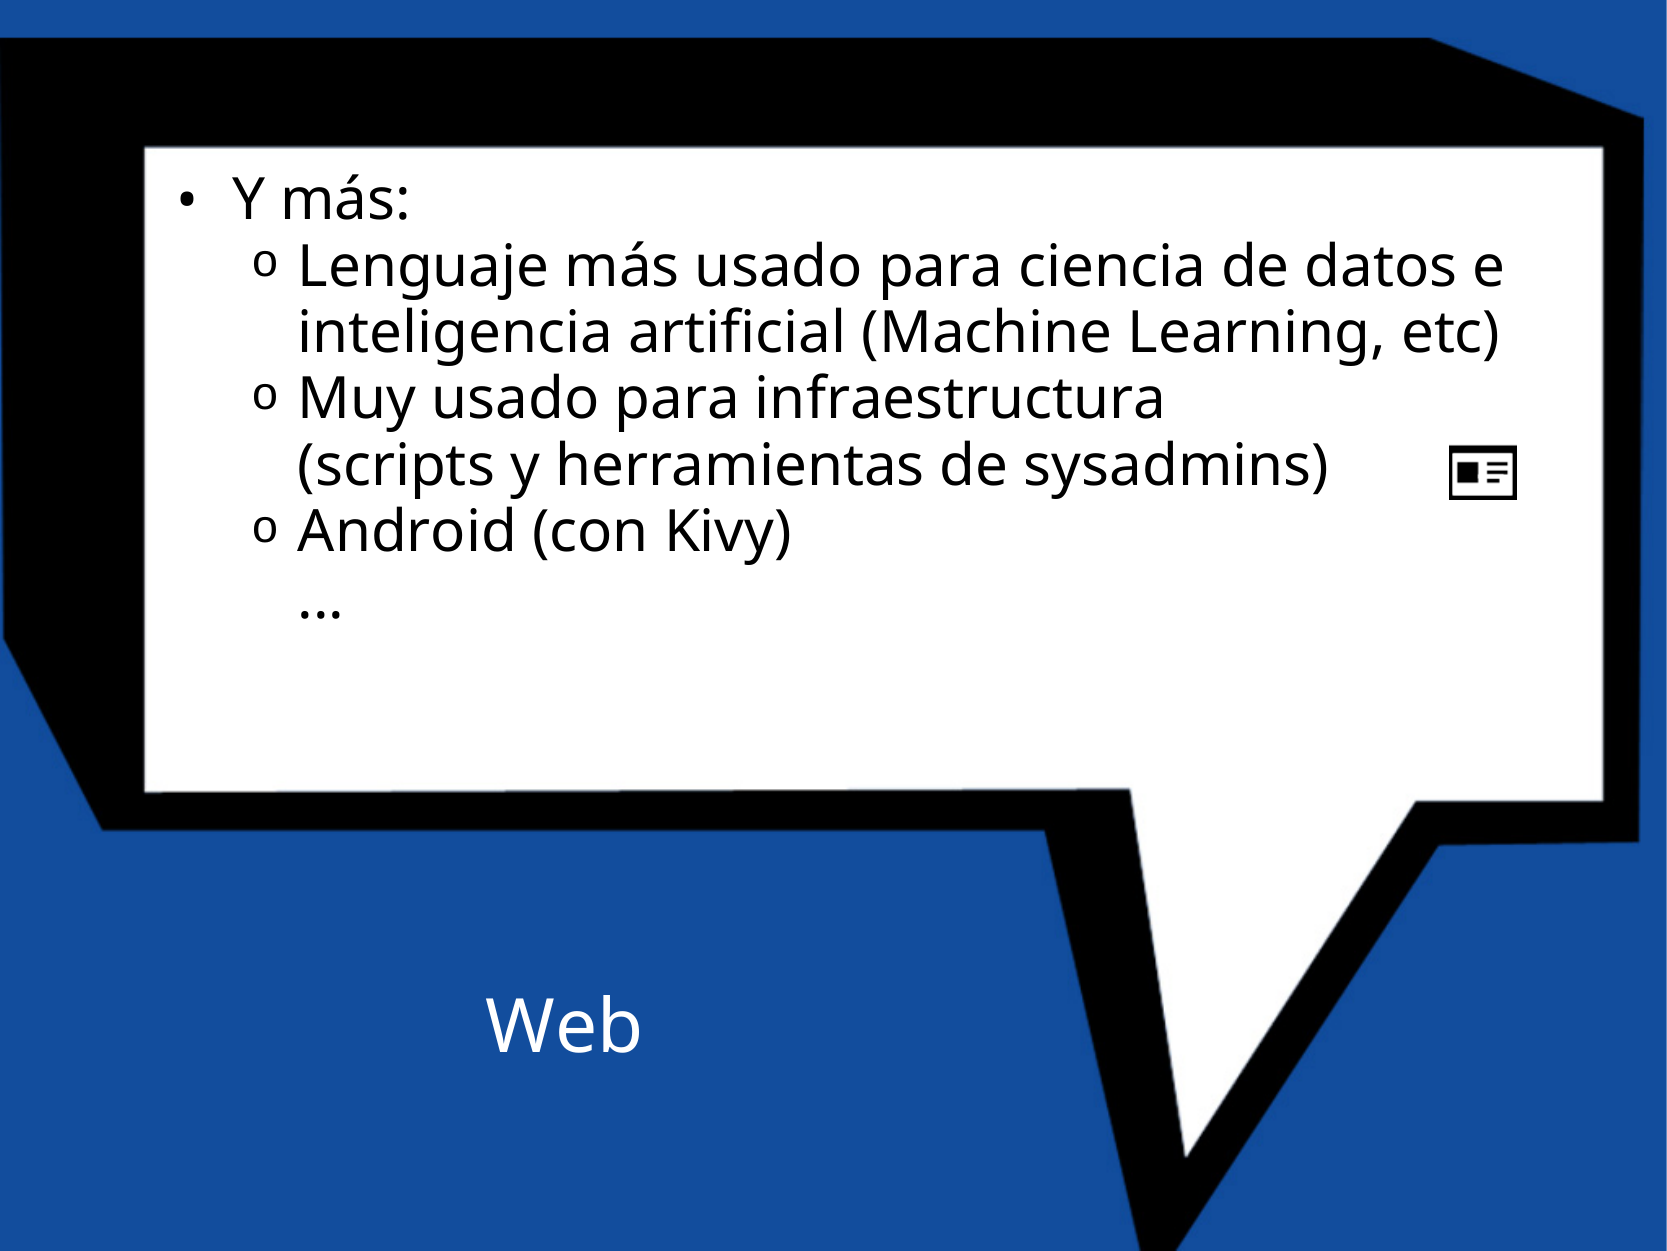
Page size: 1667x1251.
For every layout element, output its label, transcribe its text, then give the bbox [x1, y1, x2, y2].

subtitle Y más: Lenguaje más usado para ciencia de datos e inteligencia artificial (Machine Learning, etc) Muy usado para infraestructura (scripts y herramientas de sysadmins) Android (con Kivy) ... [157, 166, 1573, 846]
title Web [90, 834, 1040, 1220]
picture [0, 0, 1667, 1251]
